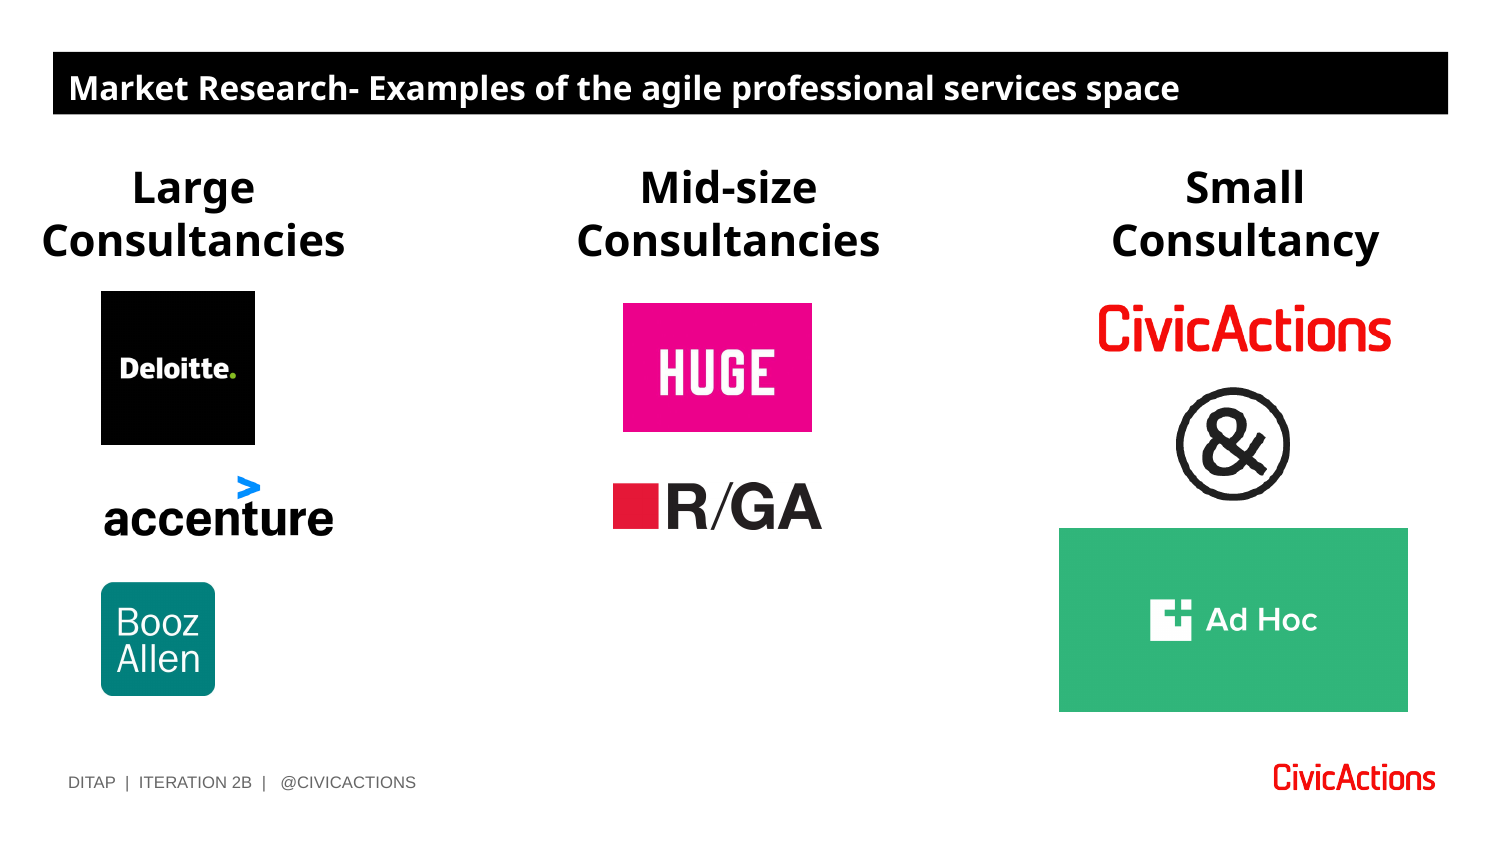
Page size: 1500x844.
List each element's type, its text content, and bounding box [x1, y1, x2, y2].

text_box Large Consultancies [0, 145, 390, 214]
text_box Mid-size Consultancies [521, 145, 936, 206]
picture [1059, 528, 1408, 712]
picture [1176, 387, 1290, 501]
picture [1094, 295, 1396, 360]
picture [613, 482, 822, 530]
picture [101, 291, 255, 445]
title Market Research- Examples of the agile professional services space [53, 51, 1449, 115]
picture [101, 582, 215, 696]
picture [1271, 758, 1438, 795]
text_box Small Consultancy [1087, 145, 1404, 214]
picture [101, 473, 336, 538]
picture [623, 303, 812, 432]
